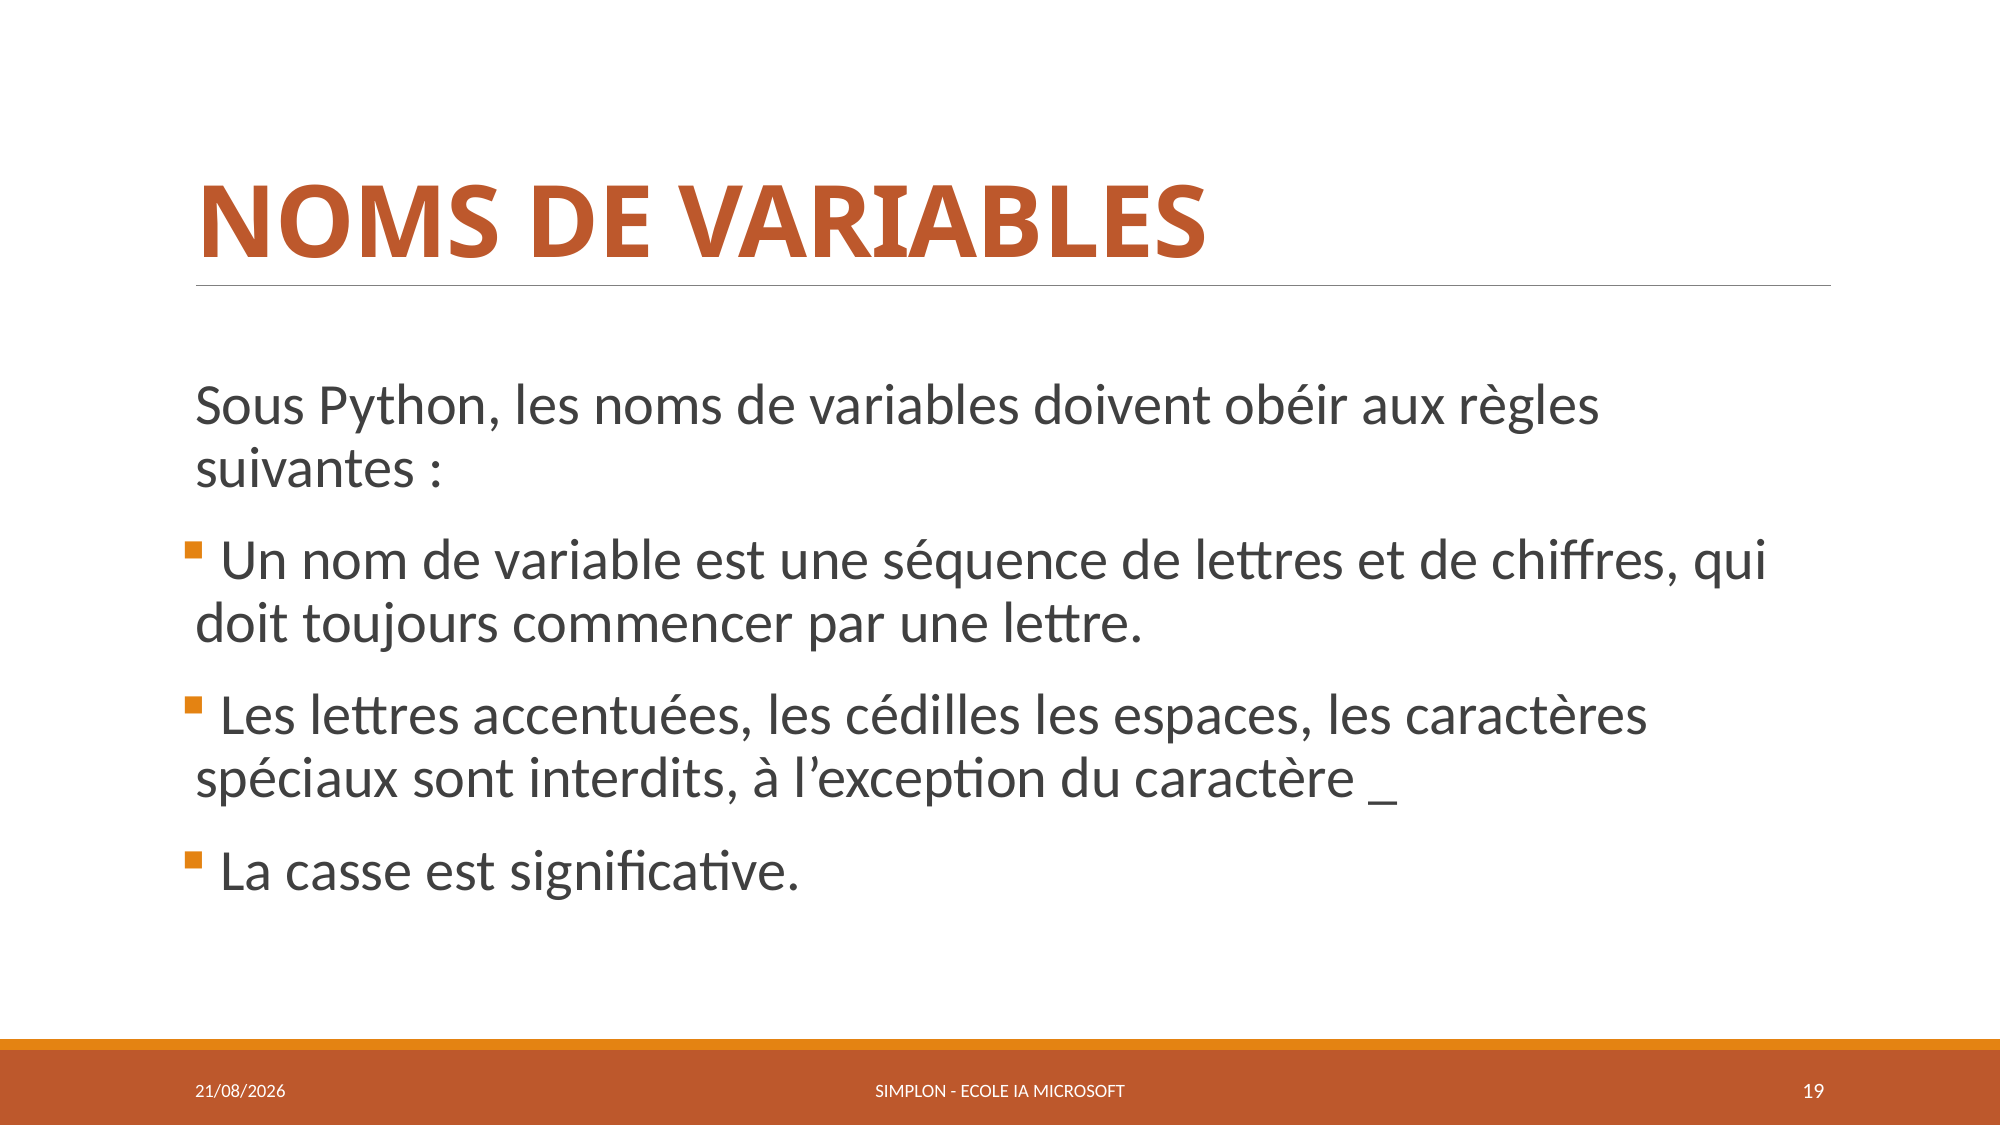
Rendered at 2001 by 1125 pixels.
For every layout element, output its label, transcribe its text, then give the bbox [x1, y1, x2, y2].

title NOMS DE VARIABLES [180, 47, 1830, 285]
footer Simplon - Ecole IA Microsoft [604, 1059, 1396, 1120]
slide_number <numéro> [1624, 1059, 1840, 1120]
slide_number 16/01/2020 [180, 1059, 586, 1120]
list Sous Python, les noms de variables doivent obéir aux règles suivantes : Un nom de variable est une séquence de lettres et de chiffres, qui doit toujours commencer par une lettre. Les lettres accentuées, les cédilles les espaces, les caractères spéciaux sont interdits, à l’exception du caractère _ La casse est significative. [180, 302, 1830, 976]
